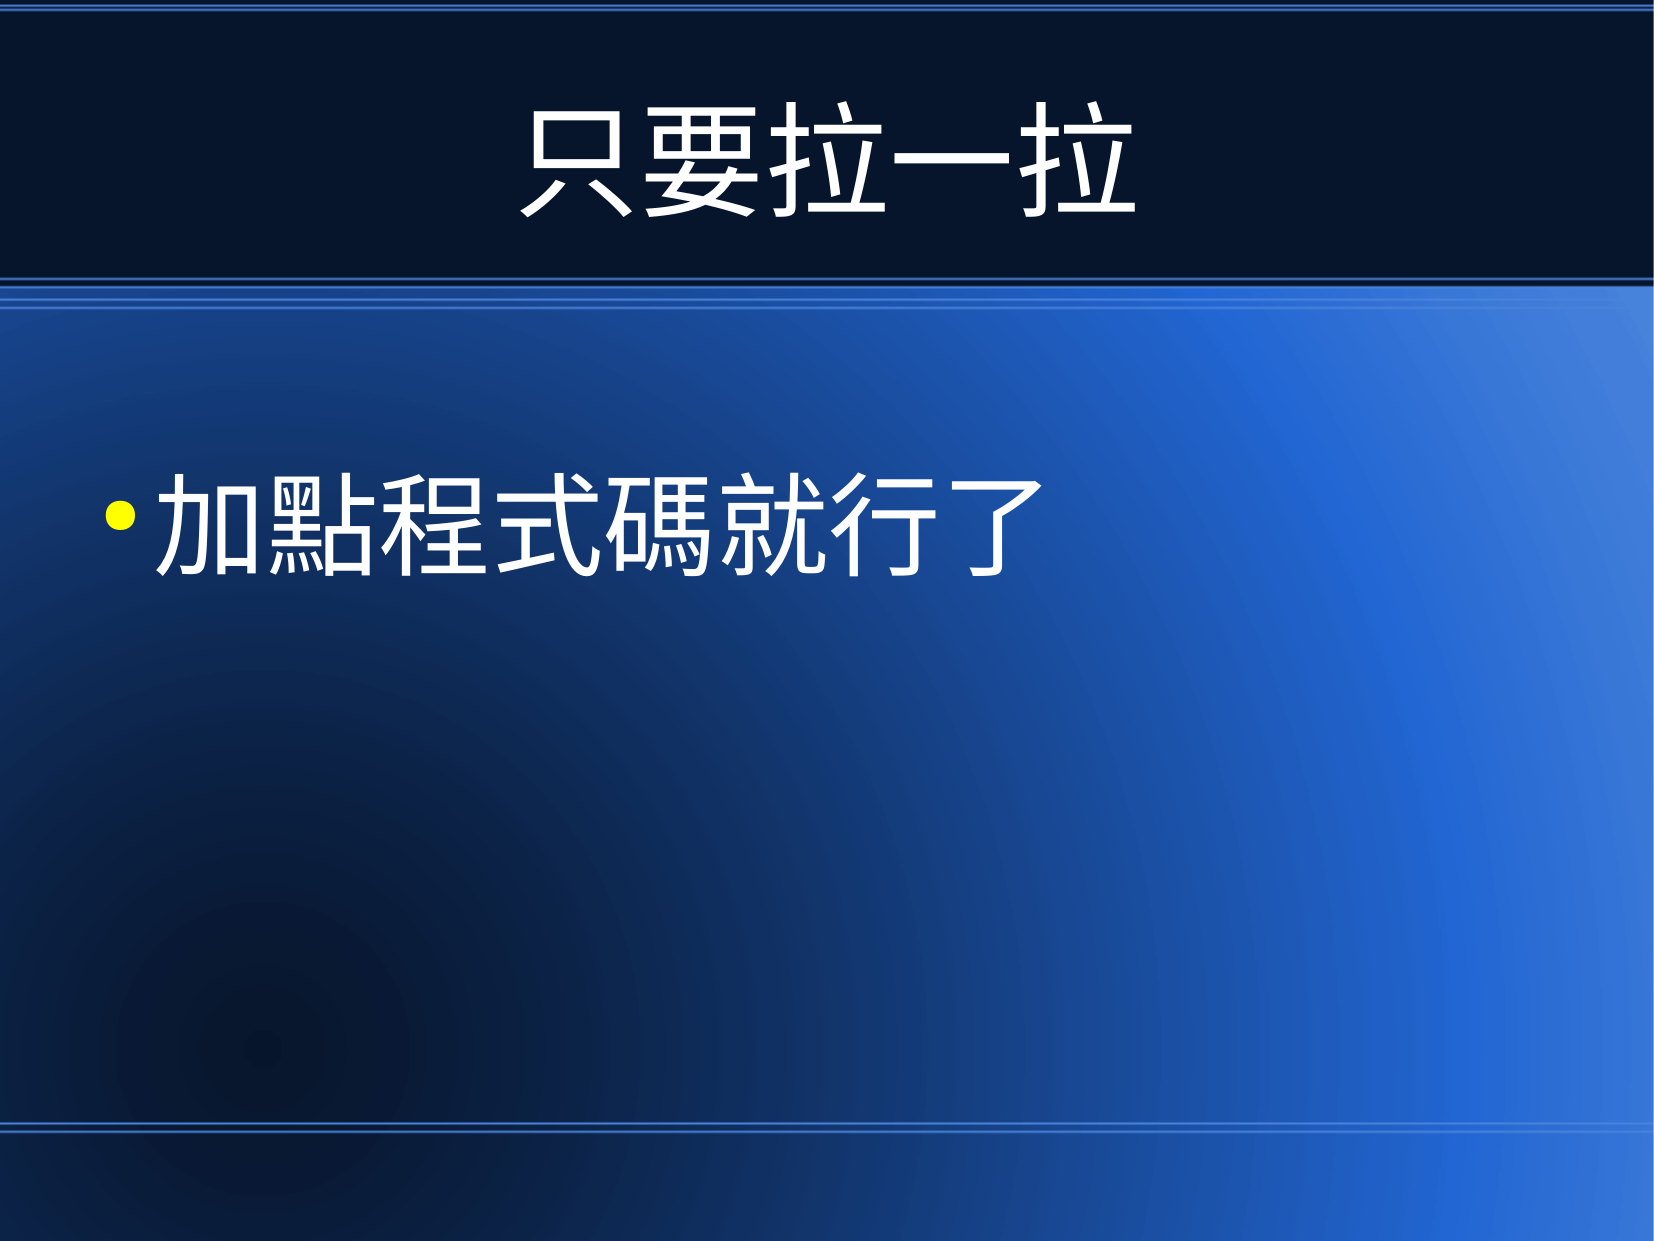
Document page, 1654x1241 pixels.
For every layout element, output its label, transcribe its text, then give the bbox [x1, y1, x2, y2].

list 加點程式碼就行了 [82, 355, 1571, 1241]
title 只要拉一拉 [82, 49, 1571, 257]
picture [0, 0, 1654, 1241]
